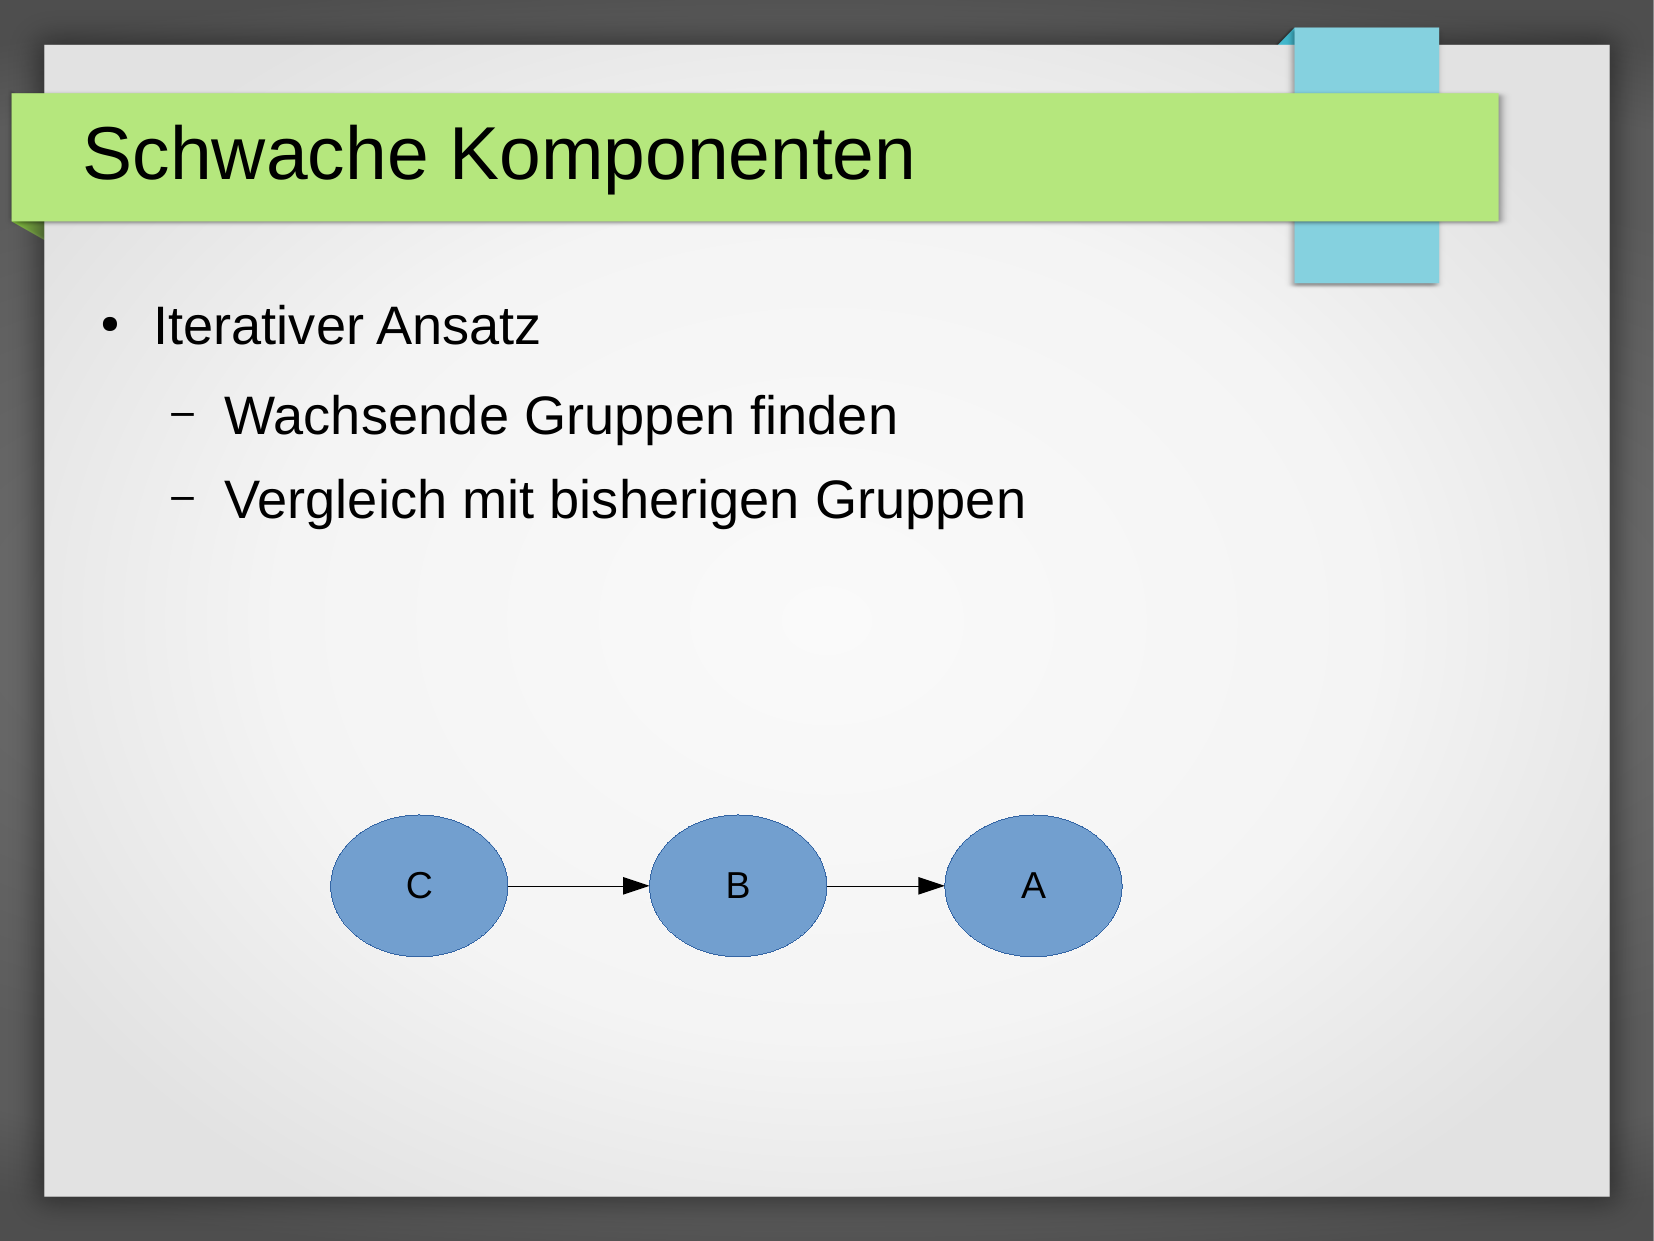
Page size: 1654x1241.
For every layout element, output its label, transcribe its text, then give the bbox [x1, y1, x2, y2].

title Schwache Komponenten [82, 94, 1264, 213]
text_box C [330, 814, 508, 957]
list Iterativer Ansatz Wachsende Gruppen finden Vergleich mit bisherigen Gruppen [82, 295, 1571, 615]
text_box B [649, 814, 827, 957]
picture [0, 0, 1654, 1241]
text_box A [944, 814, 1123, 957]
